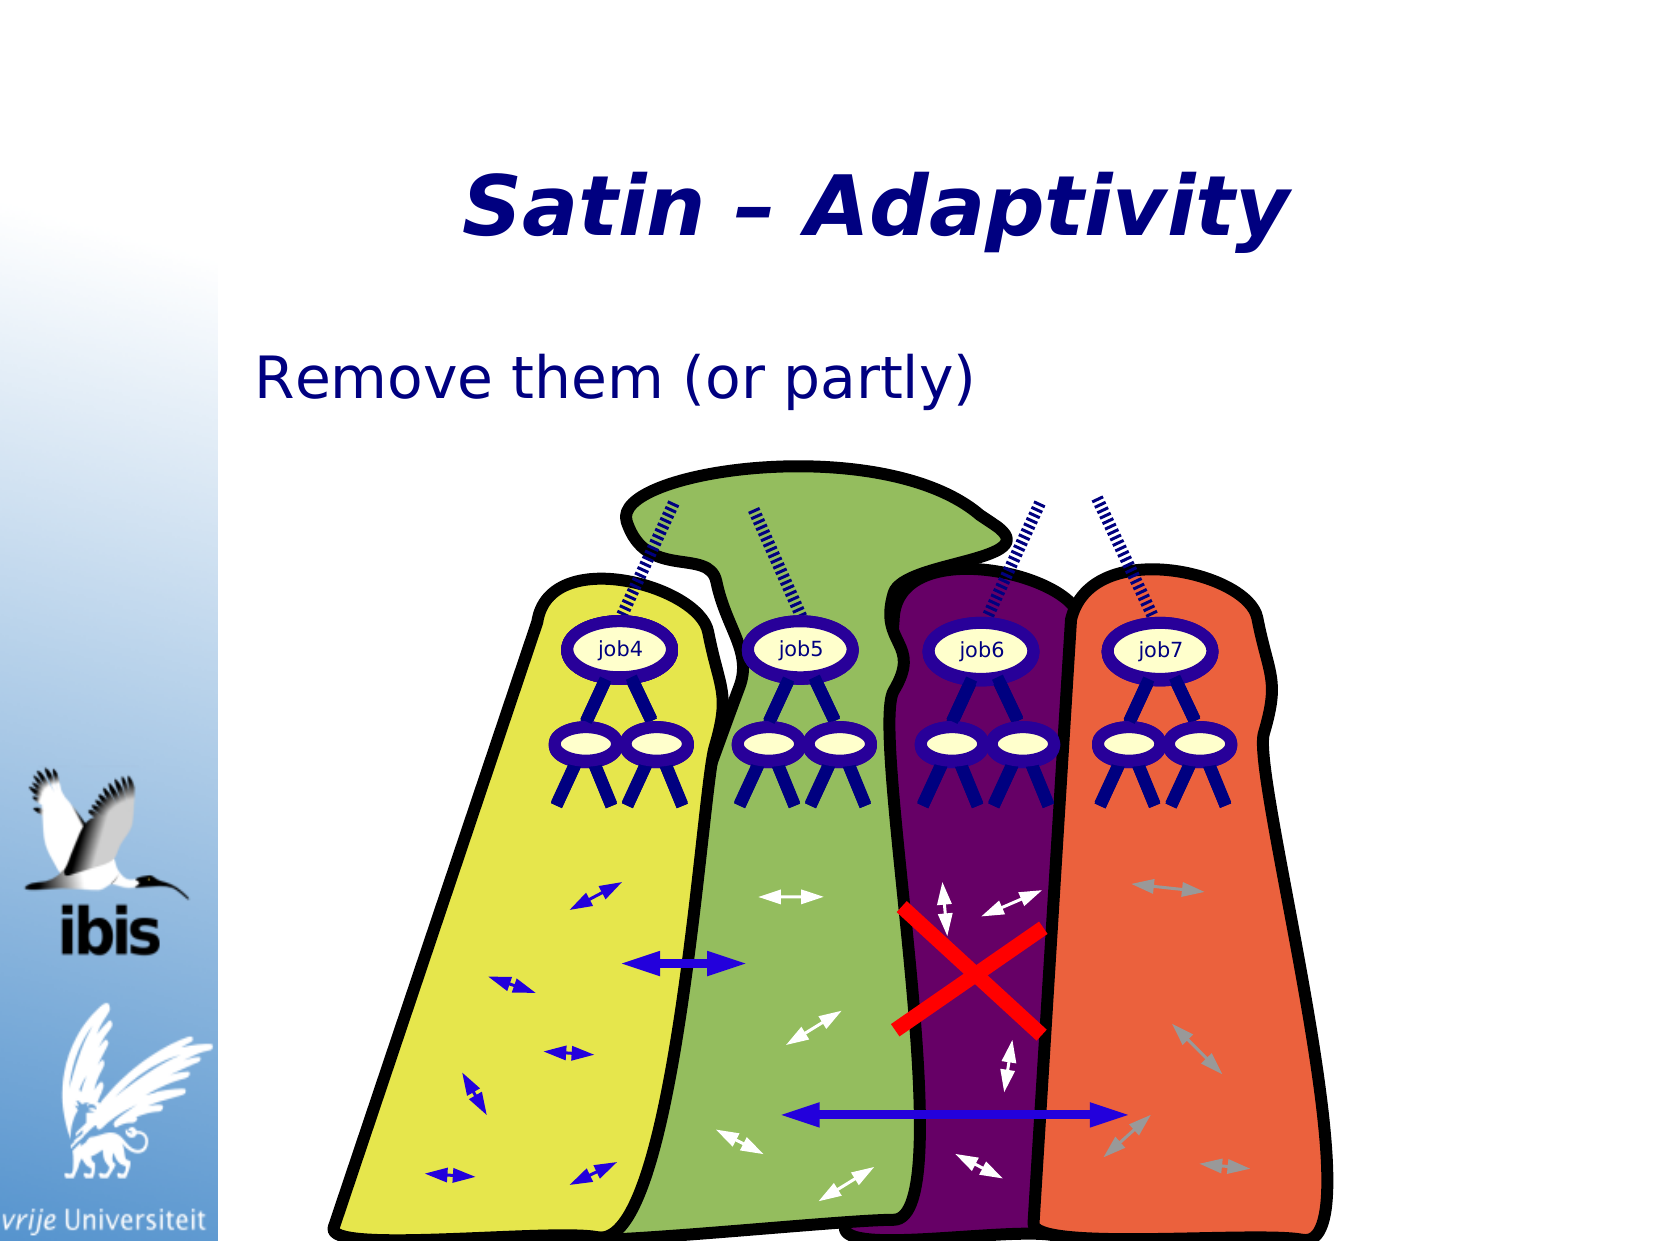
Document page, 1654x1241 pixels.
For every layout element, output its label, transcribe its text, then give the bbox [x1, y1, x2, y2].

text_box [1097, 727, 1161, 763]
text_box job4 [598, 637, 665, 666]
list Remove them (or partly) [236, 344, 1534, 1196]
text_box [808, 727, 872, 763]
text_box [737, 727, 801, 763]
text_box job6 [959, 638, 1027, 667]
text_box [567, 621, 672, 679]
text_box [920, 727, 984, 763]
text_box [554, 727, 618, 763]
text_box [333, 1196, 1327, 1241]
text_box [1107, 622, 1213, 681]
title Satin – Adaptivity [219, 102, 1534, 311]
text_box job7 [1138, 638, 1206, 667]
picture [0, 0, 218, 1241]
text_box [625, 727, 689, 763]
text_box [747, 621, 853, 679]
text_box [991, 727, 1055, 763]
text_box job5 [778, 637, 846, 666]
text_box [1168, 727, 1232, 763]
text_box [928, 622, 1034, 681]
